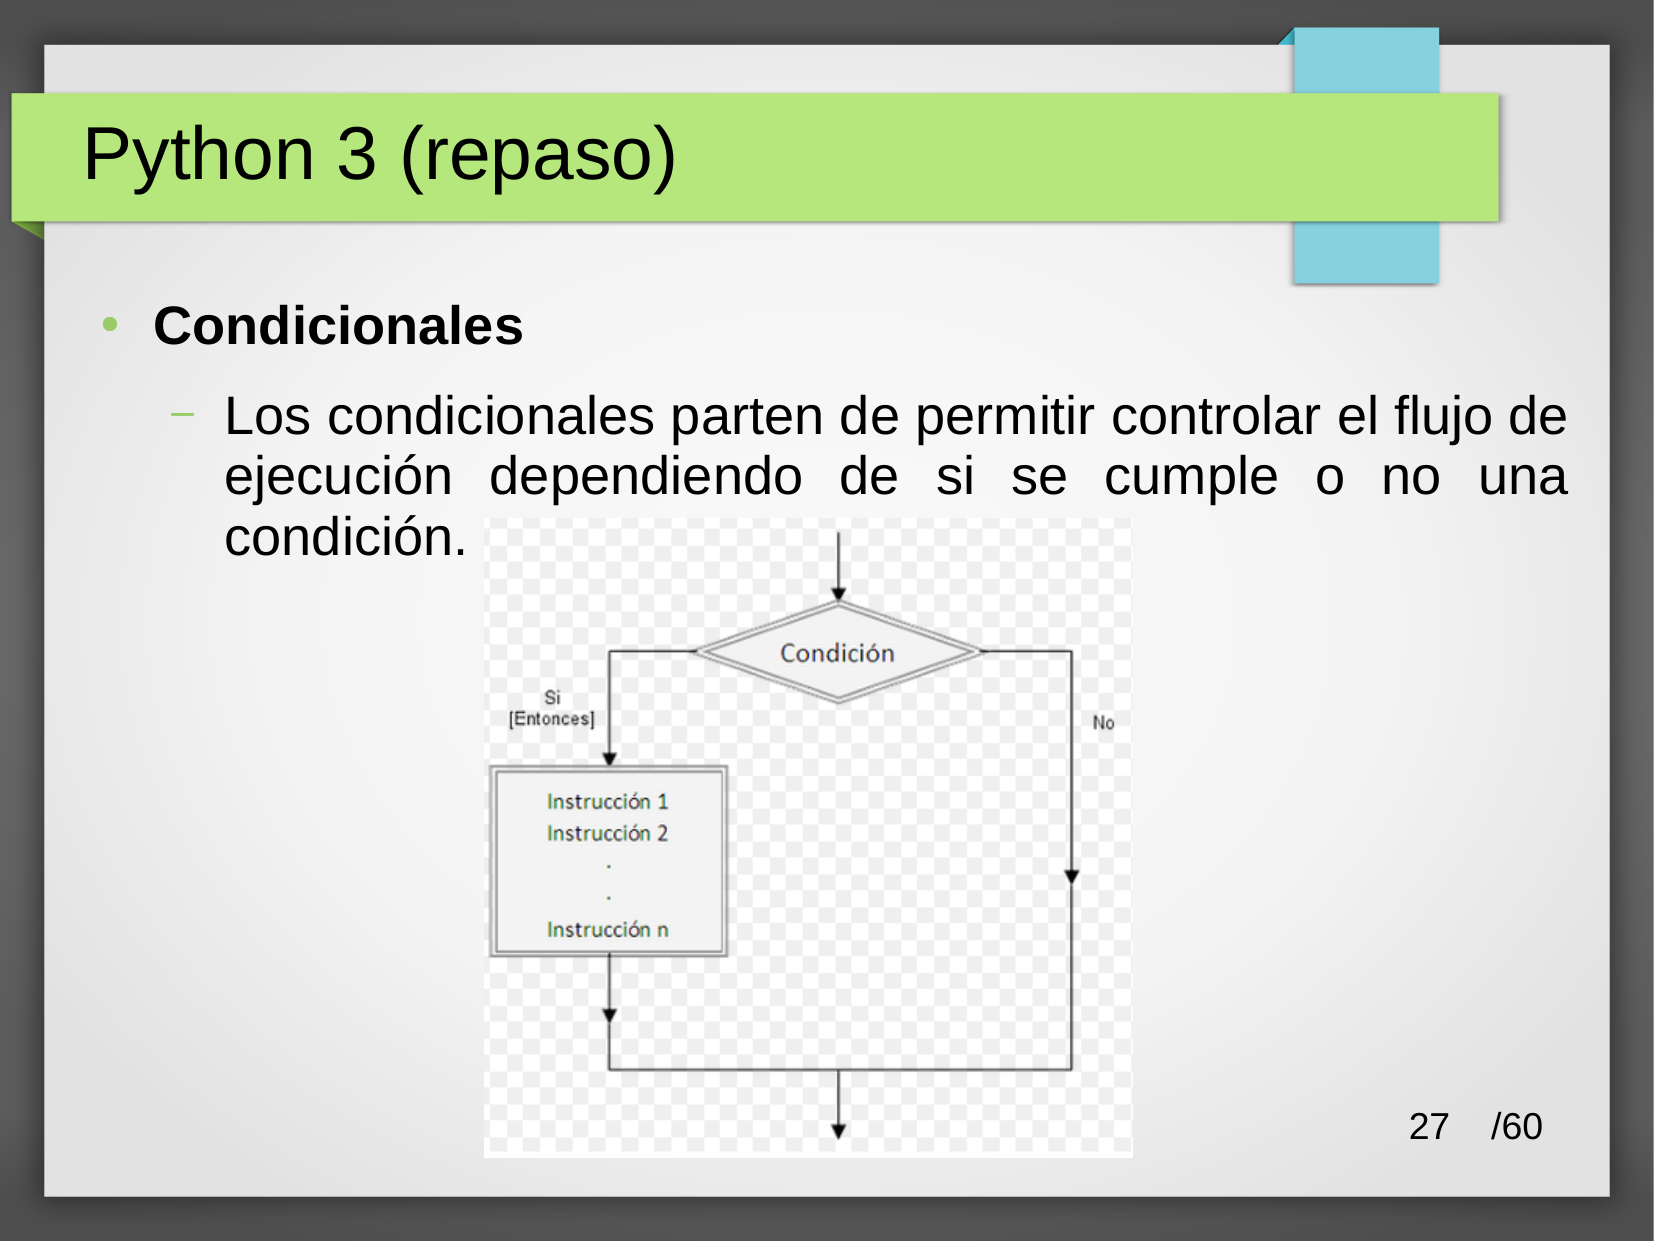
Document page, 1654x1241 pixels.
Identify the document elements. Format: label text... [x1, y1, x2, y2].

text_box <número> [1393, 1098, 1476, 1169]
list Condicionales Los condicionales parten de permitir controlar el flujo de ejecución dependiendo de si se cumple o no una condición. [82, 295, 1571, 1015]
picture [0, 0, 1654, 1241]
title Python 3 (repaso) [82, 94, 1264, 213]
text_box /60 [1476, 1098, 1644, 1169]
